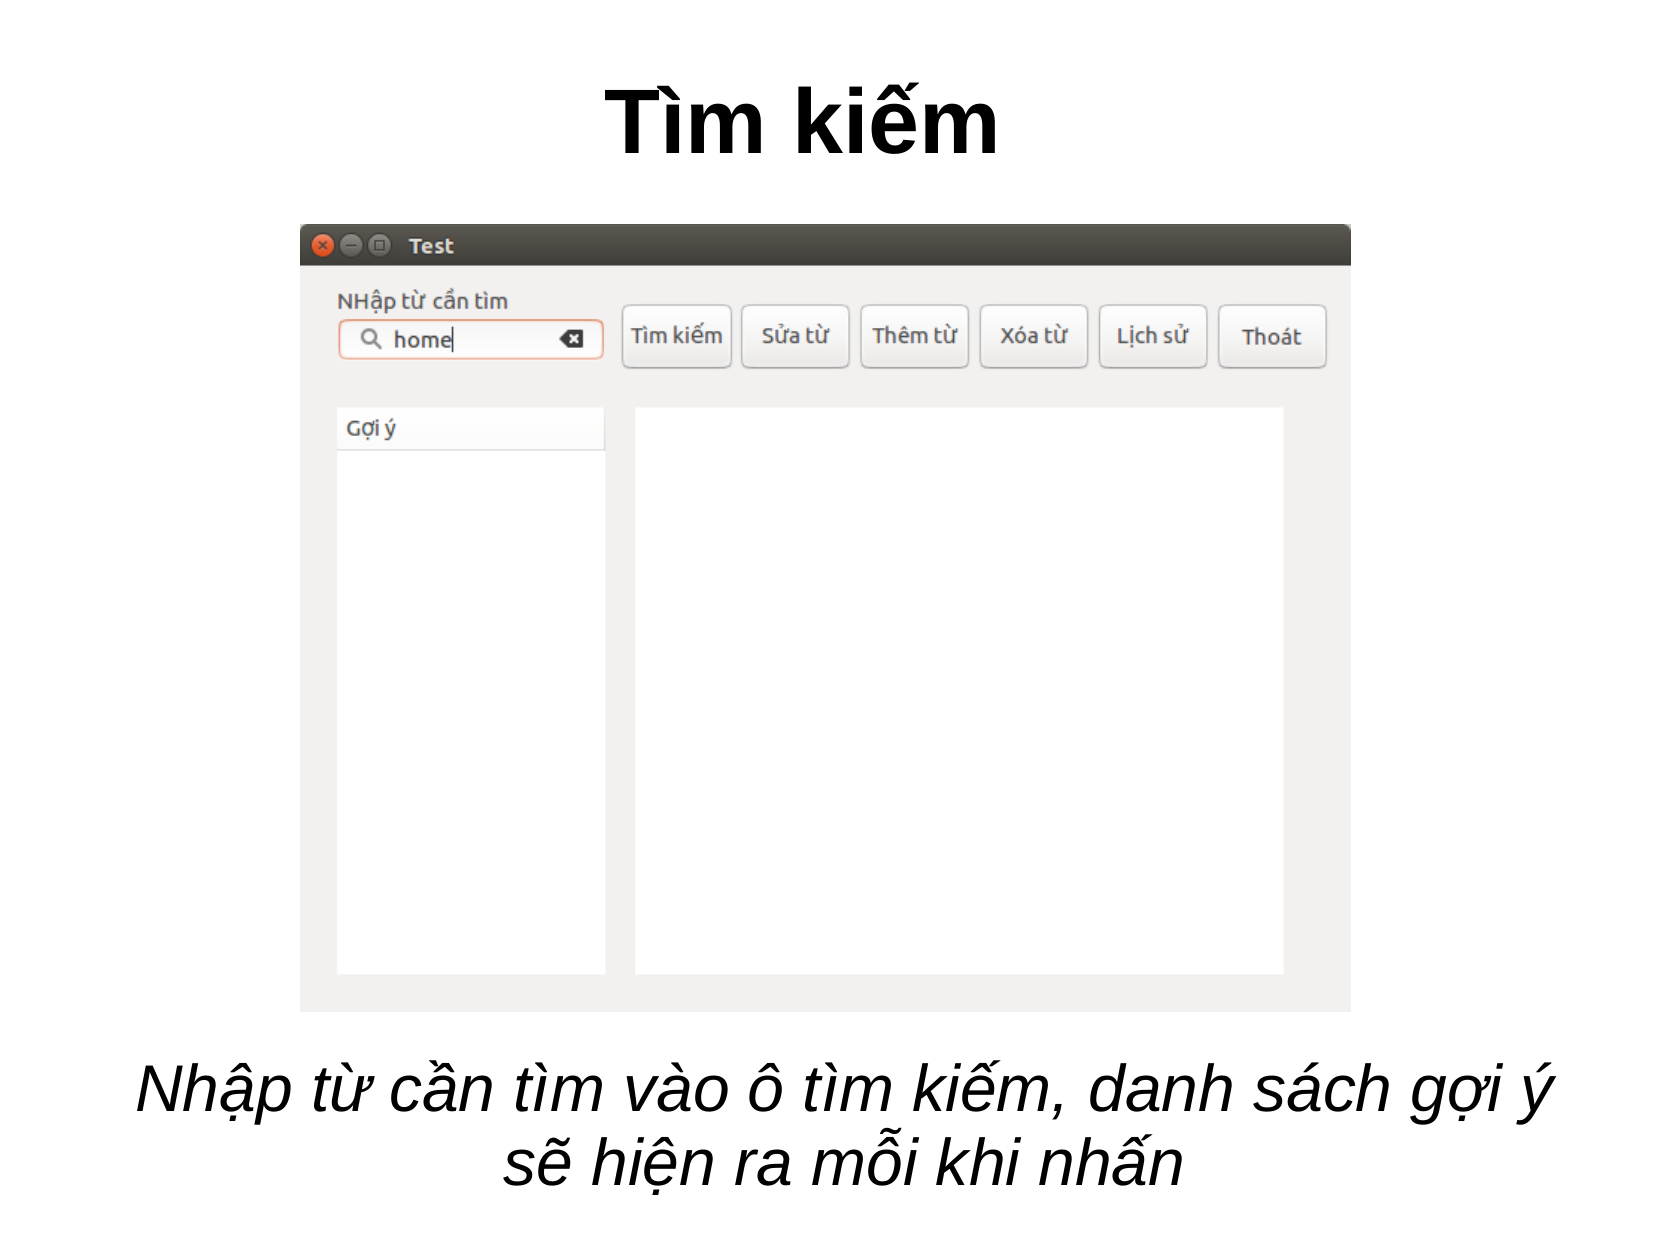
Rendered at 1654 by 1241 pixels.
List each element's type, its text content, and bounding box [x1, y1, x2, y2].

picture [300, 224, 1351, 1012]
list Nhập từ cần tìm vào ô tìm kiếm, danh sách gợi ý sẽ hiện ra mỗi khi nhấn [60, 1051, 1561, 1201]
title Tìm kiếm [71, 17, 1561, 226]
